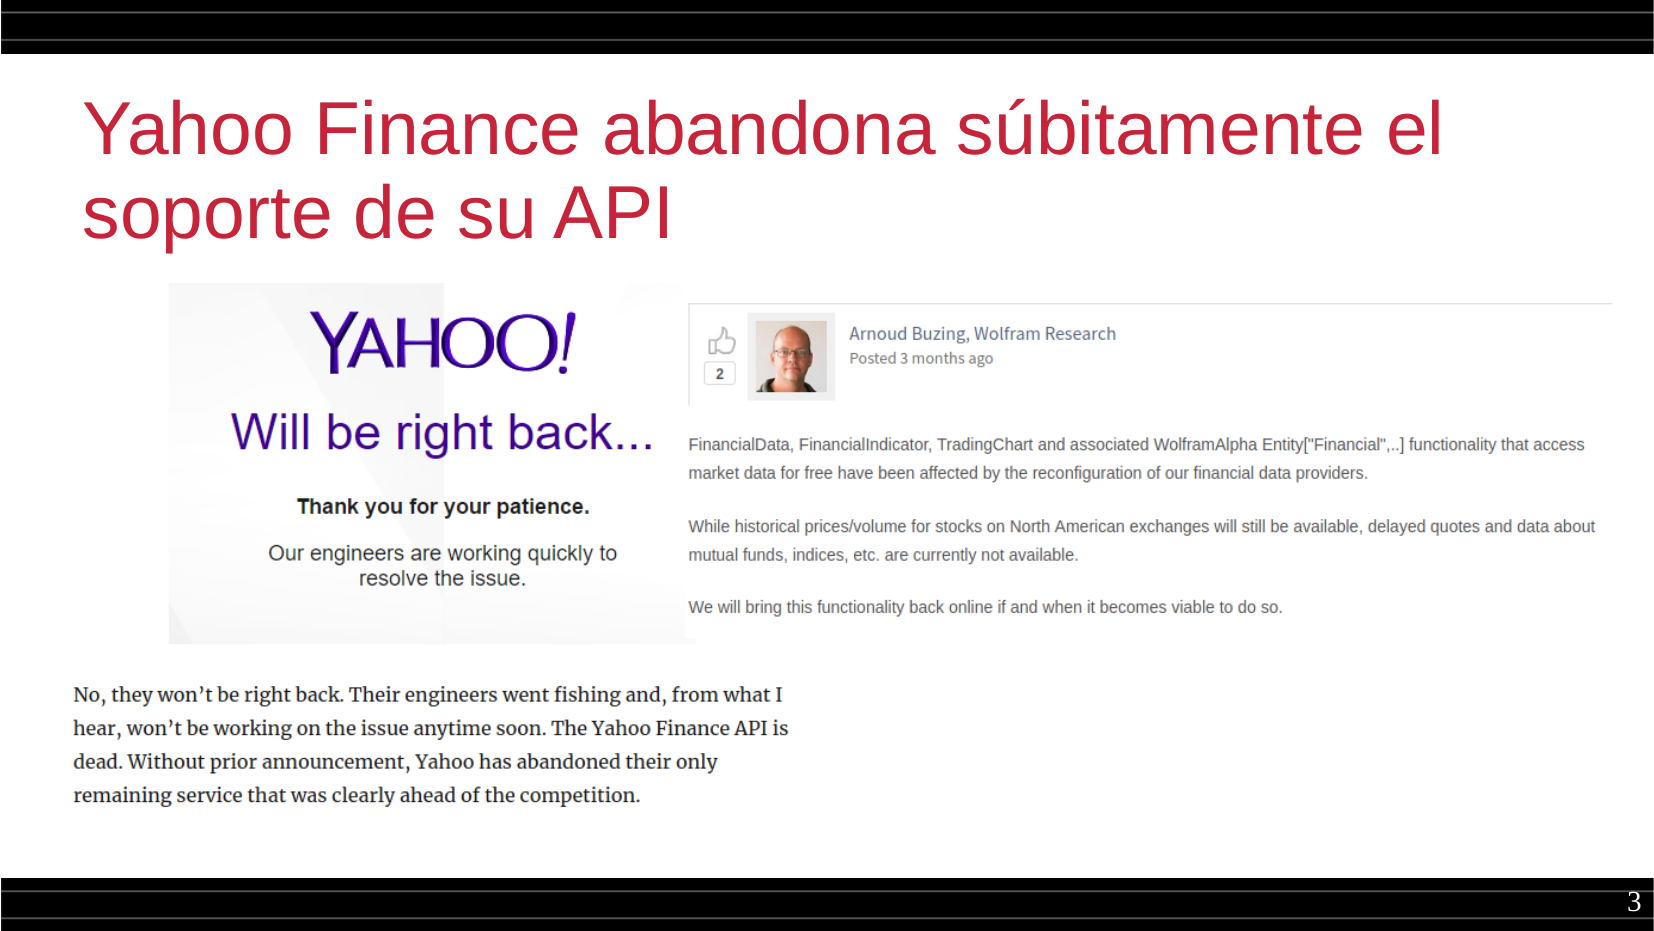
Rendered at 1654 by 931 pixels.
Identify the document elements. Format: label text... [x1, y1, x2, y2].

picture [1, 878, 1654, 931]
picture [35, 283, 1622, 819]
picture [1, 0, 1654, 54]
title Yahoo Finance abandona súbitamente el soporte de su API [82, 86, 1571, 255]
